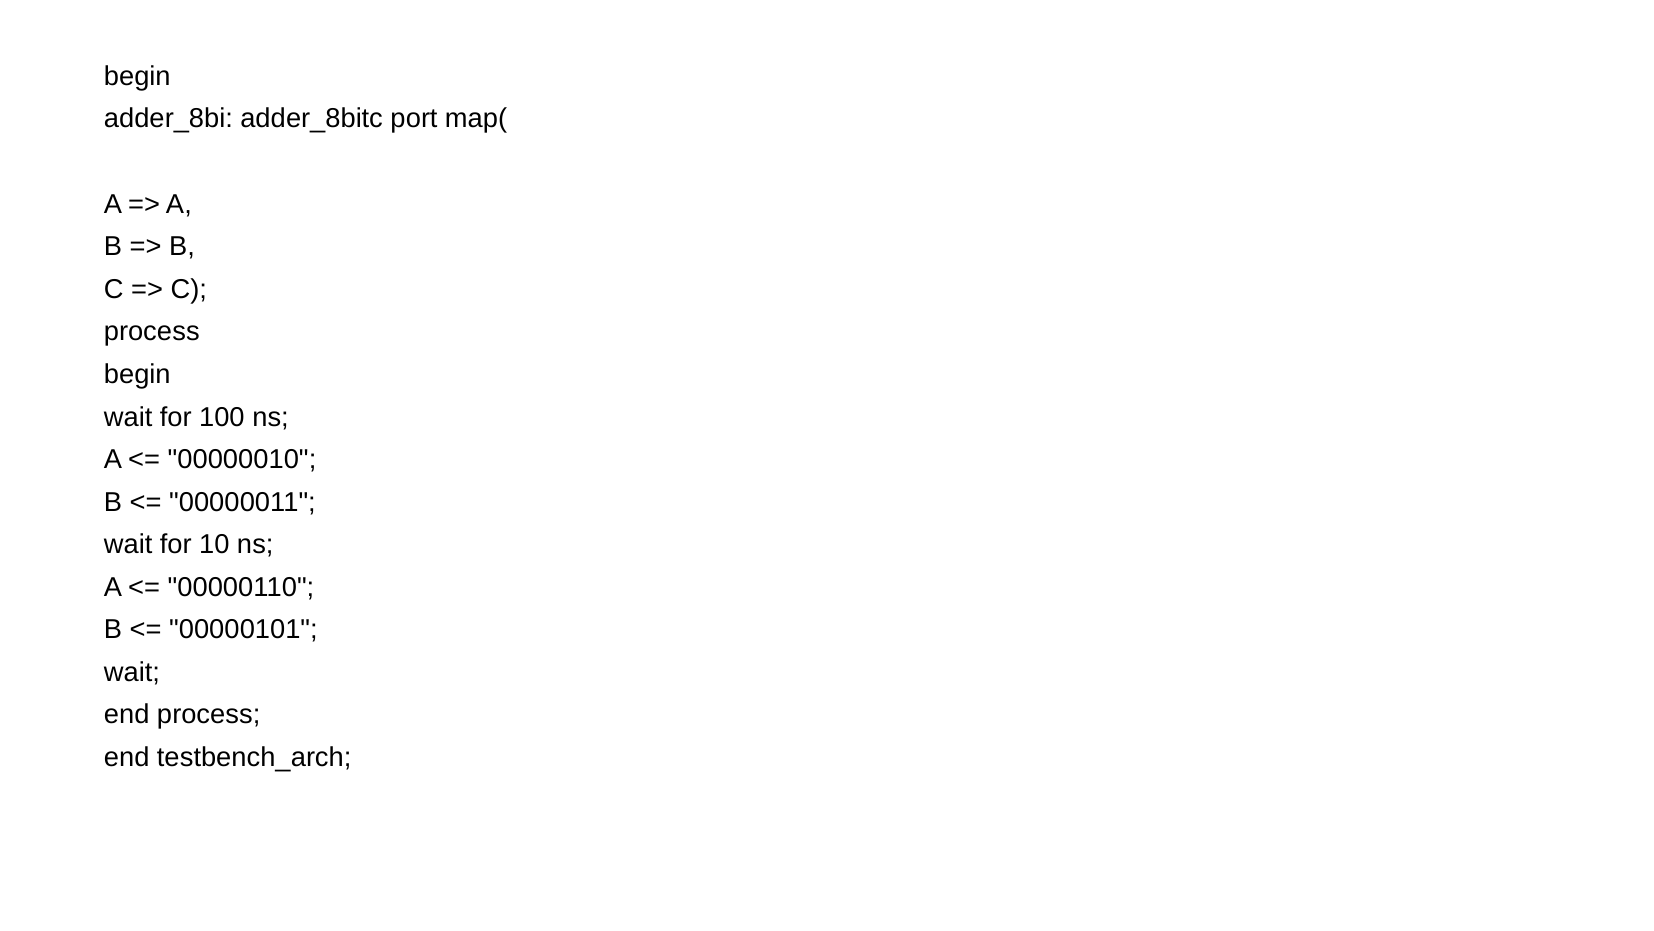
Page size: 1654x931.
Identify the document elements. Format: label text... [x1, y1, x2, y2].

list begin adder_8bi: adder_8bitc port map( A => A, B => B, C => C); process begin wait for 100 ns; A <= "00000010"; B <= "00000011"; wait for 10 ns; A <= "00000110"; B <= "00000101"; wait; end process; end testbench_arch; [75, 60, 1564, 781]
